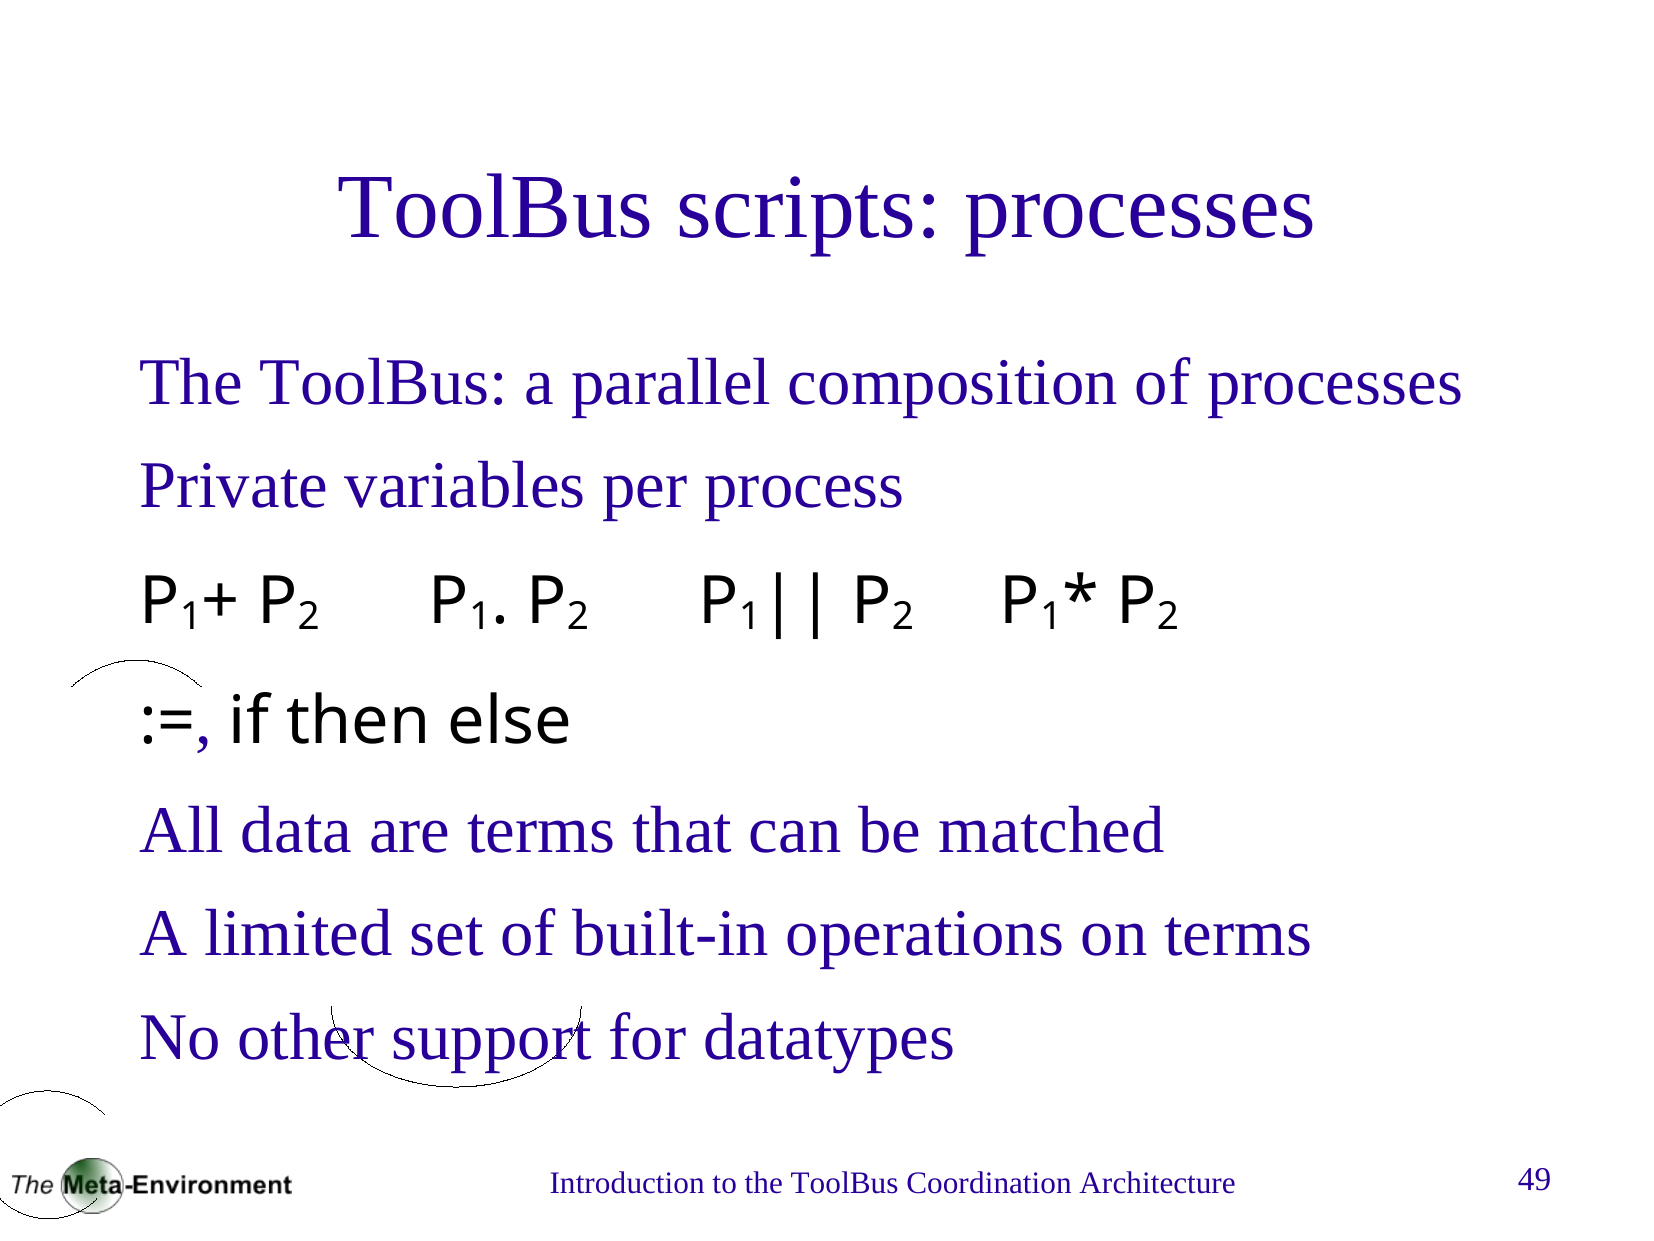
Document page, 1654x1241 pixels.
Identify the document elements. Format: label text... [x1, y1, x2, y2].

picture [12, 1158, 292, 1214]
list The ToolBus: a parallel composition of processes Private variables per process P1+ P2 P1. P2 P1|| P2 P1* P2 :=, if then else All data are terms that can be matched A limited set of built-in operations on terms No other support for datatypes [121, 344, 1534, 1130]
title ToolBus scripts: processes [121, 102, 1534, 311]
